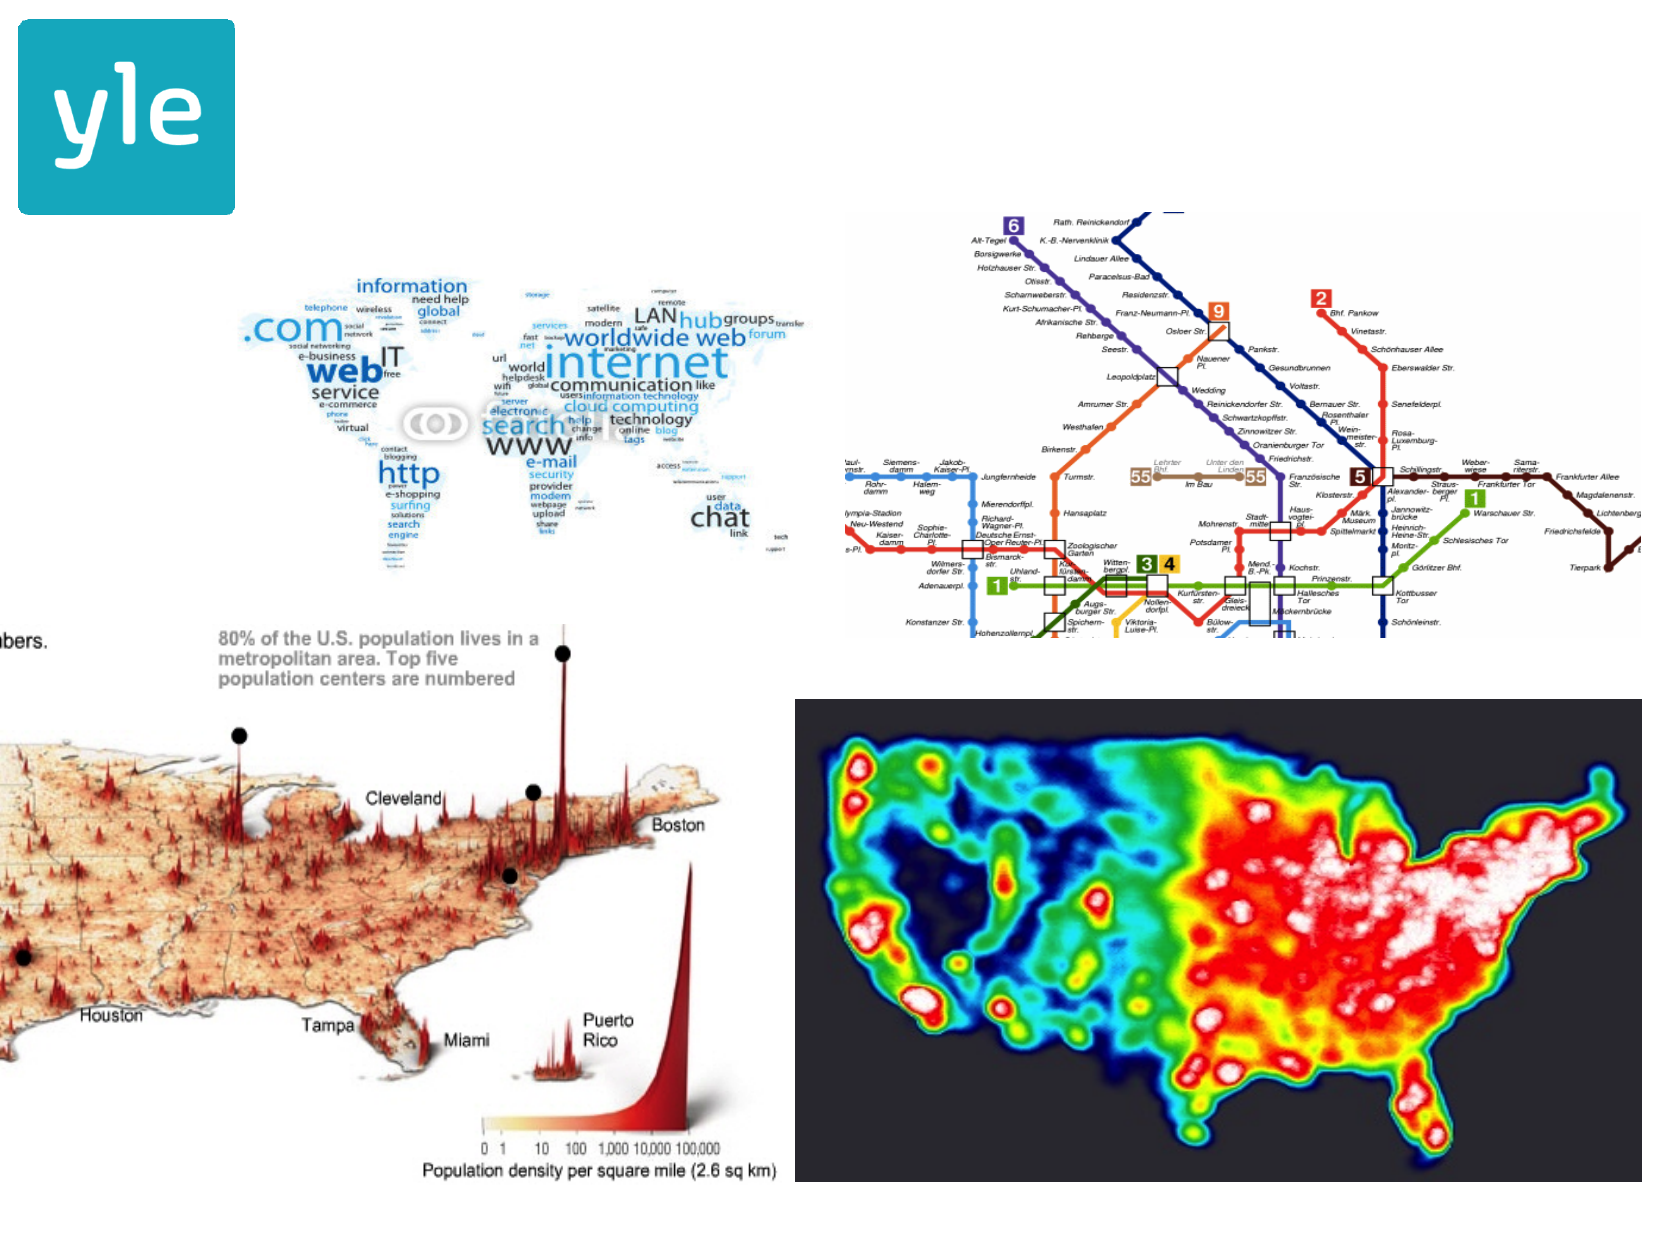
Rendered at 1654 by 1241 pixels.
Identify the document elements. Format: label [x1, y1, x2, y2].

picture [0, 624, 782, 1188]
picture [18, 19, 235, 215]
picture [845, 212, 1641, 638]
picture [226, 226, 813, 618]
picture [795, 699, 1642, 1182]
